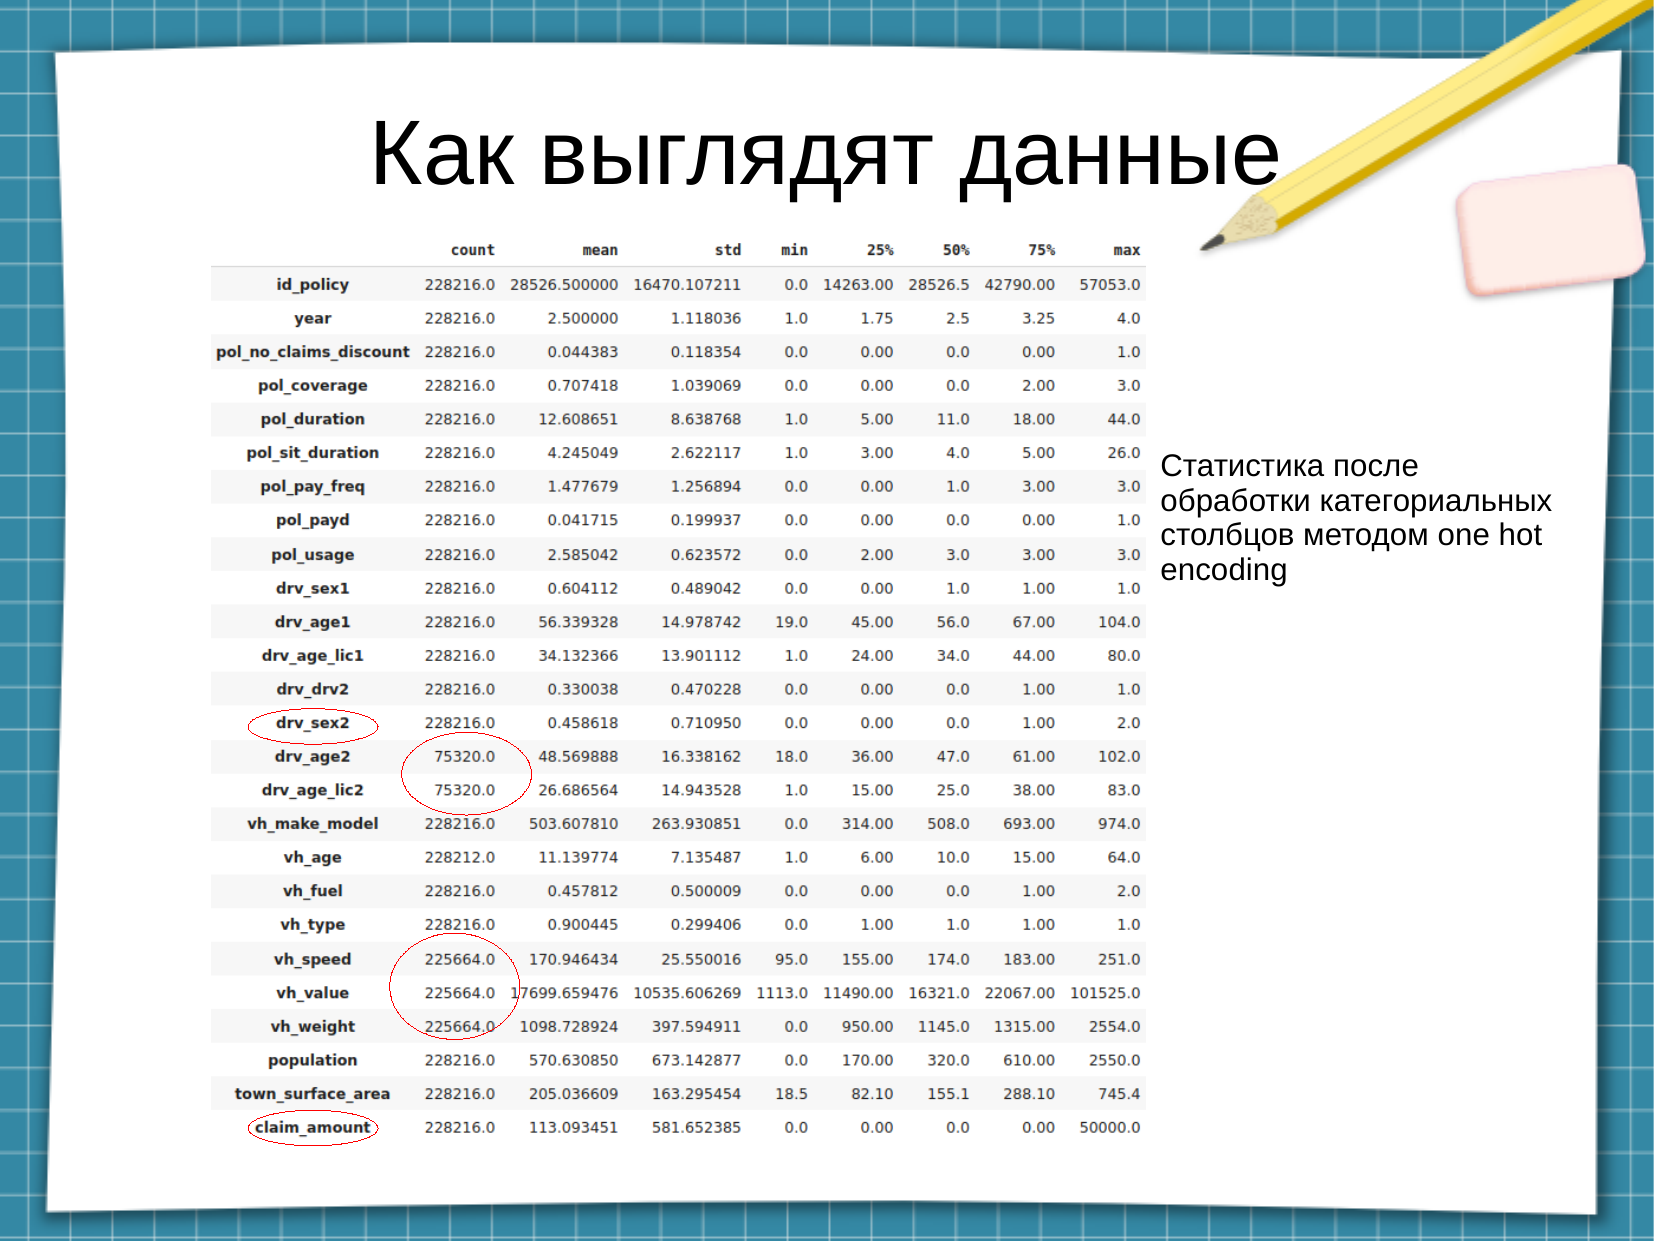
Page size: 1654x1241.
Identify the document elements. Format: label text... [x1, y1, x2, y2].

text_box [389, 933, 520, 1040]
text_box [401, 732, 532, 816]
picture [0, 0, 1654, 1241]
title Как выглядят данные [82, 49, 1571, 257]
text_box Статистика после обработки категориальных столбцов методом one hot encoding [1145, 440, 1571, 792]
text_box [248, 708, 379, 745]
text_box [248, 1110, 379, 1146]
